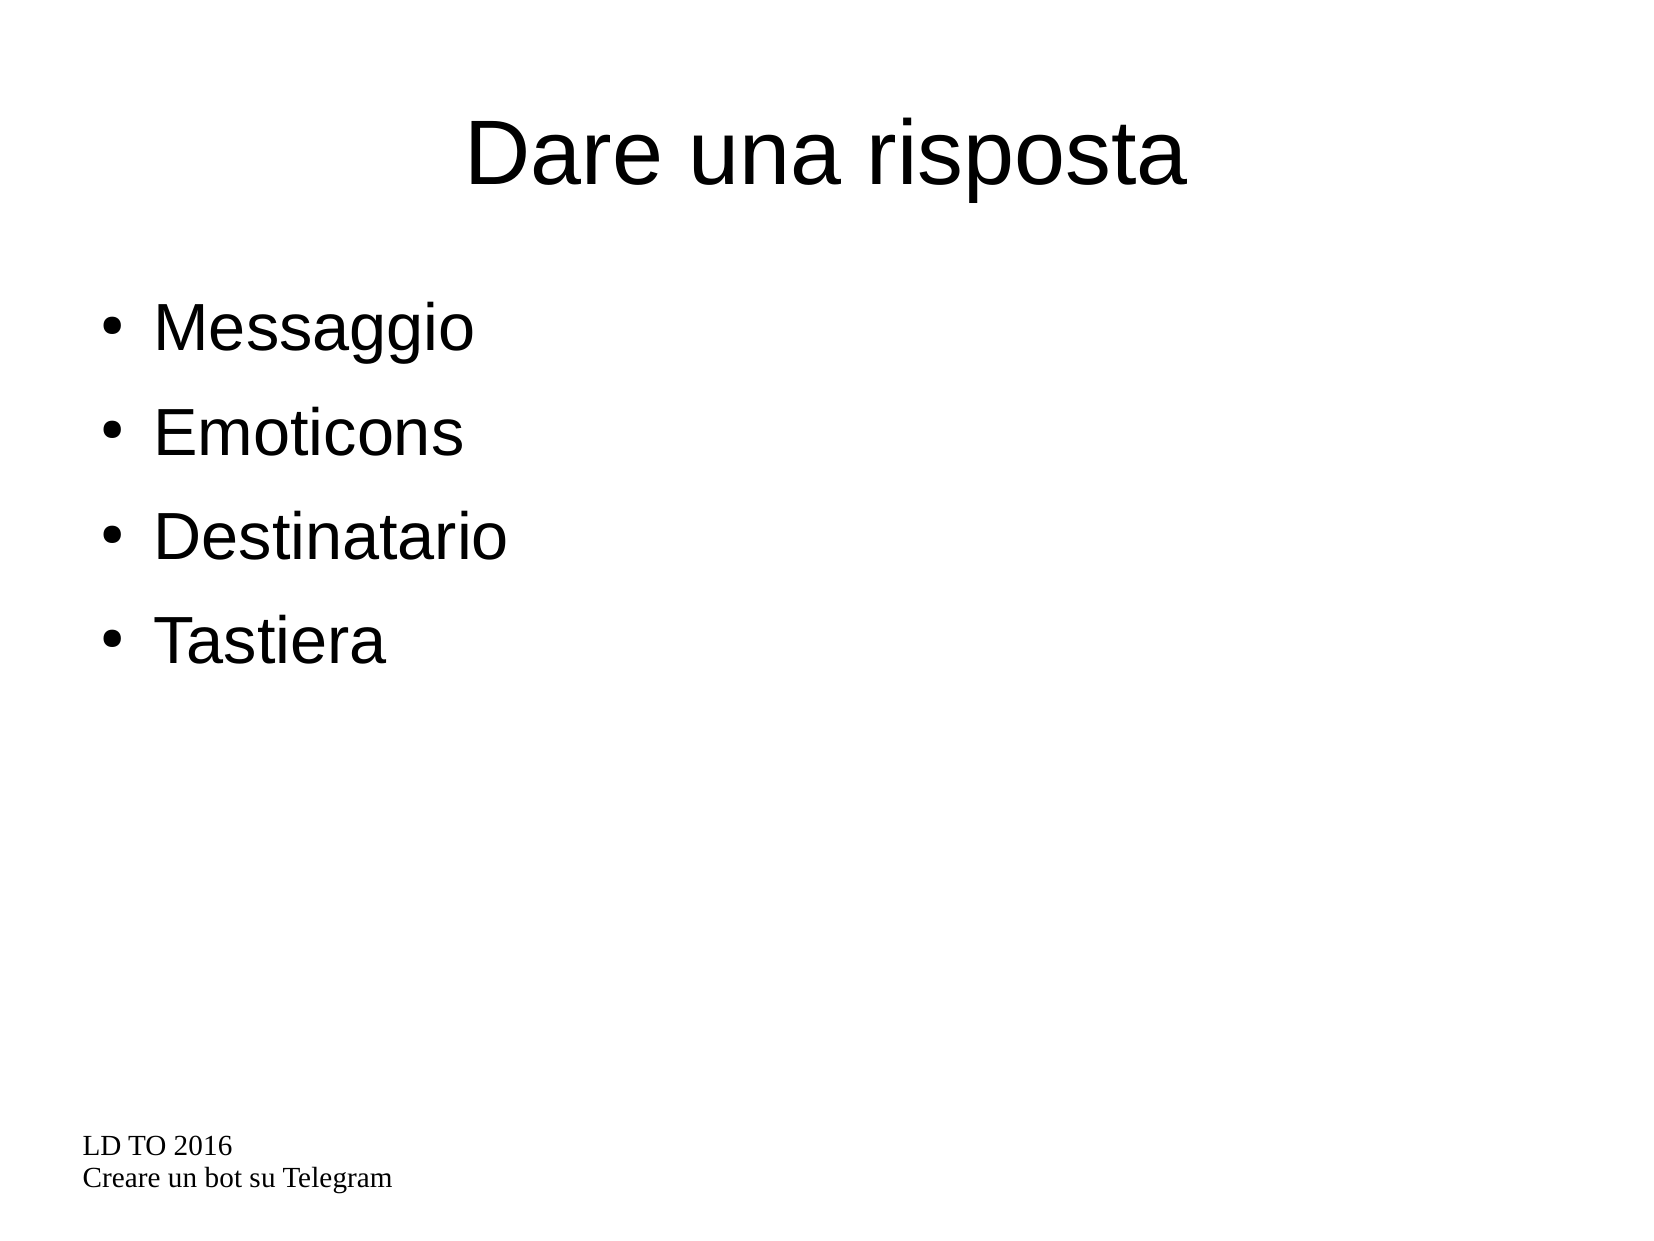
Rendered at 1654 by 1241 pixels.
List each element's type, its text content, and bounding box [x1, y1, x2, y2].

title Dare una risposta [82, 49, 1571, 257]
list Messaggio Emoticons Destinatario Tastiera [82, 290, 1571, 1010]
